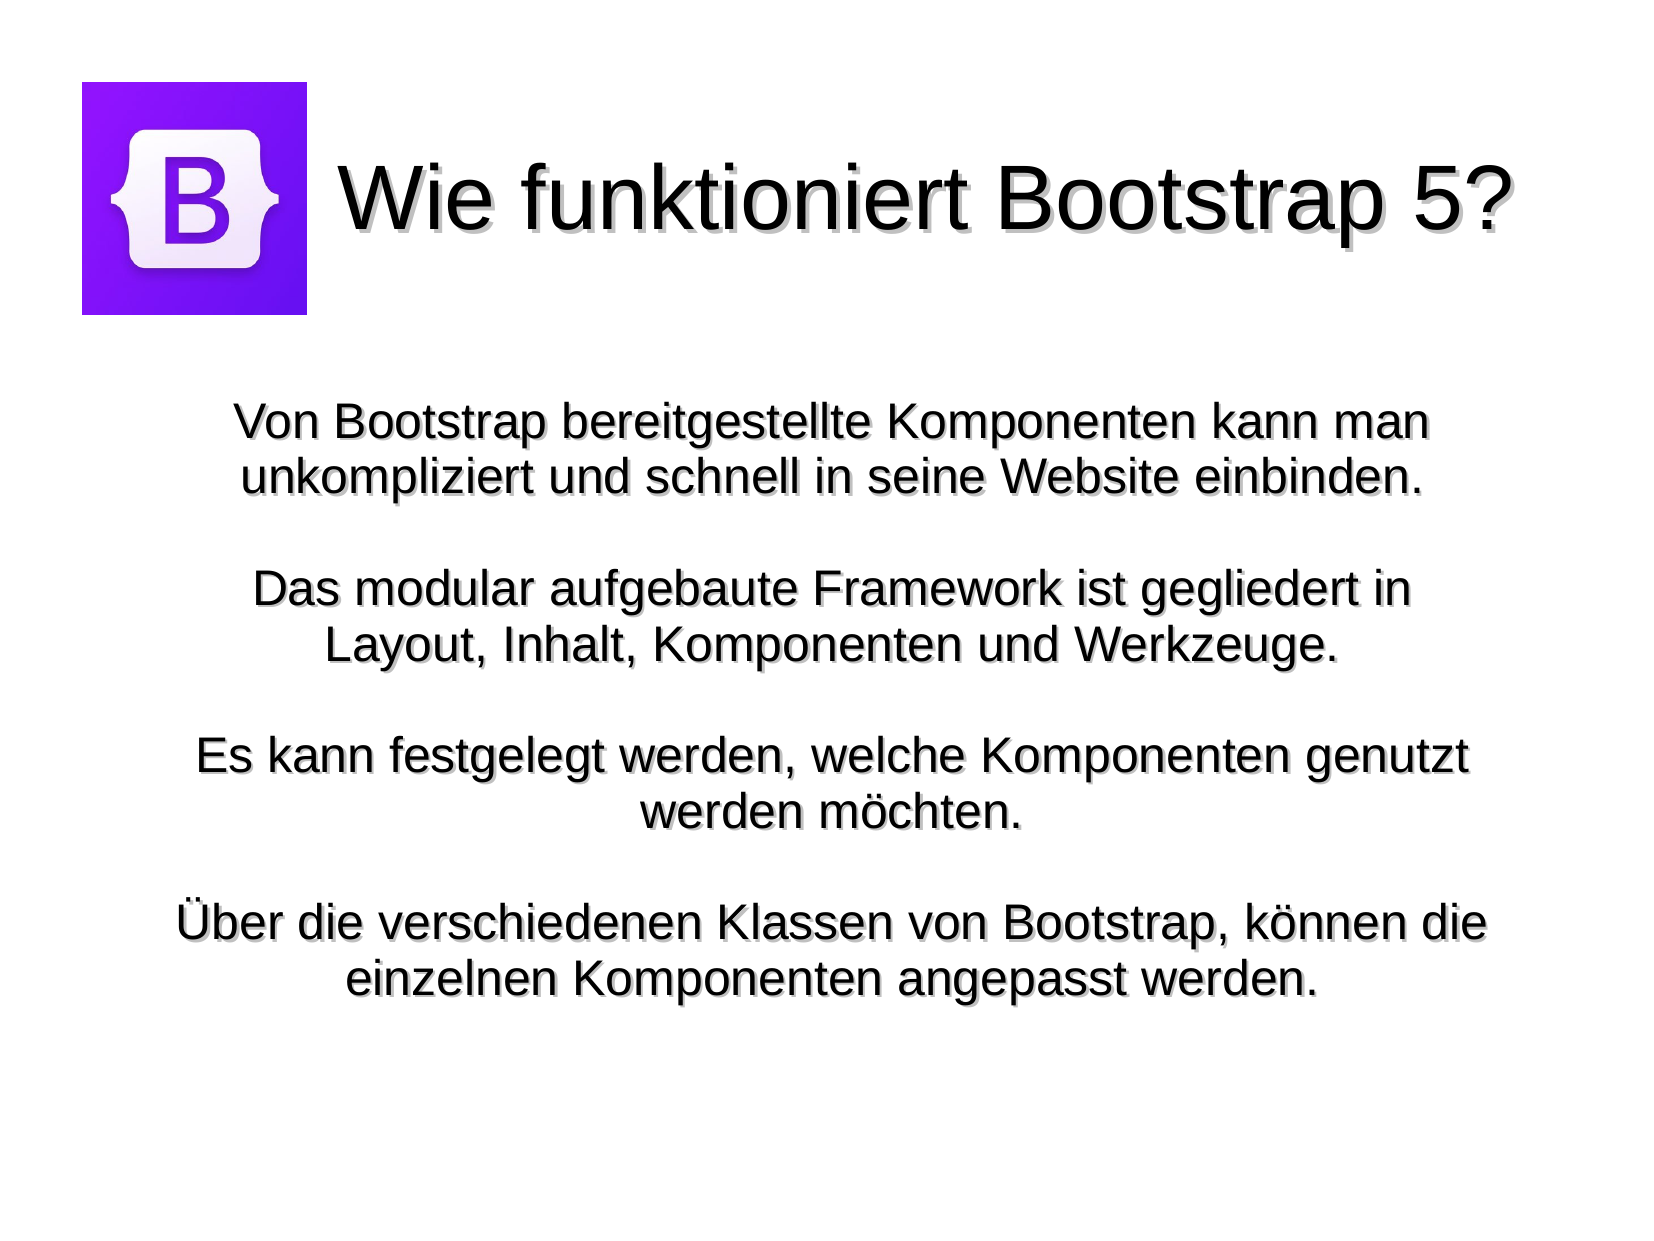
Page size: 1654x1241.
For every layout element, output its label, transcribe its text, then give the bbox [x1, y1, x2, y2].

title Wie funktioniert Bootstrap 5? [312, 94, 1542, 302]
subtitle Von Bootstrap bereitgestellte Komponenten kann man unkompliziert und schnell in seine Website einbinden. Das modular aufgebaute Framework ist gegliedert in Layout, Inhalt, Komponenten und Werkzeuge. Es kann festgelegt werden, welche Komponenten genutzt werden möchten. Über die verschiedenen Klassen von Bootstrap, können die einzelnen Komponenten angepasst werden. [165, 290, 1501, 1109]
picture [82, 82, 307, 316]
